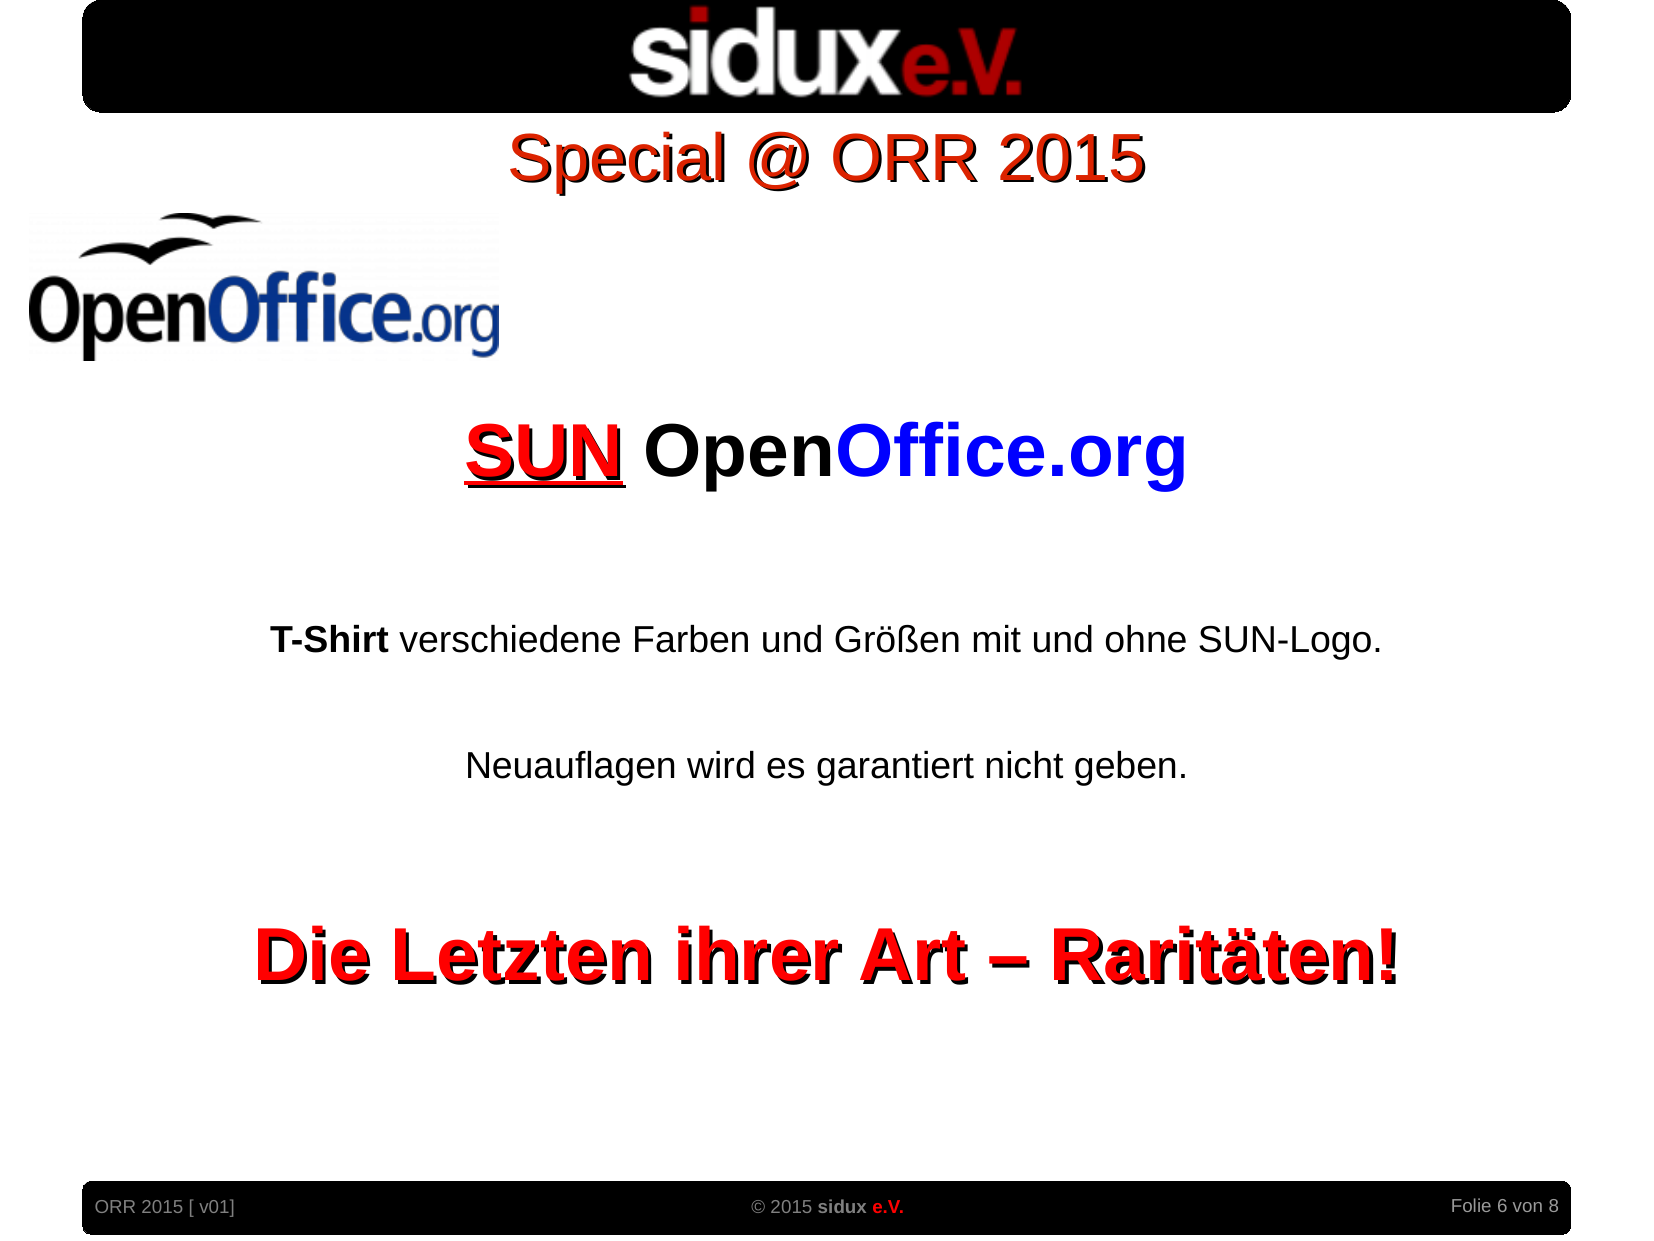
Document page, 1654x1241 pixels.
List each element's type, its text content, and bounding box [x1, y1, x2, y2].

picture [29, 213, 499, 361]
text_box Special @ ORR 2015 [82, 112, 1571, 213]
text_box SUN OpenOffice.org T-Shirt verschiedene Farben und Größen mit und ohne SUN-Logo. Neuauflagen wird es garantiert nicht geben. Die Letzten ihrer Art – Raritäten! [82, 401, 1571, 1170]
picture [609, 0, 1028, 110]
